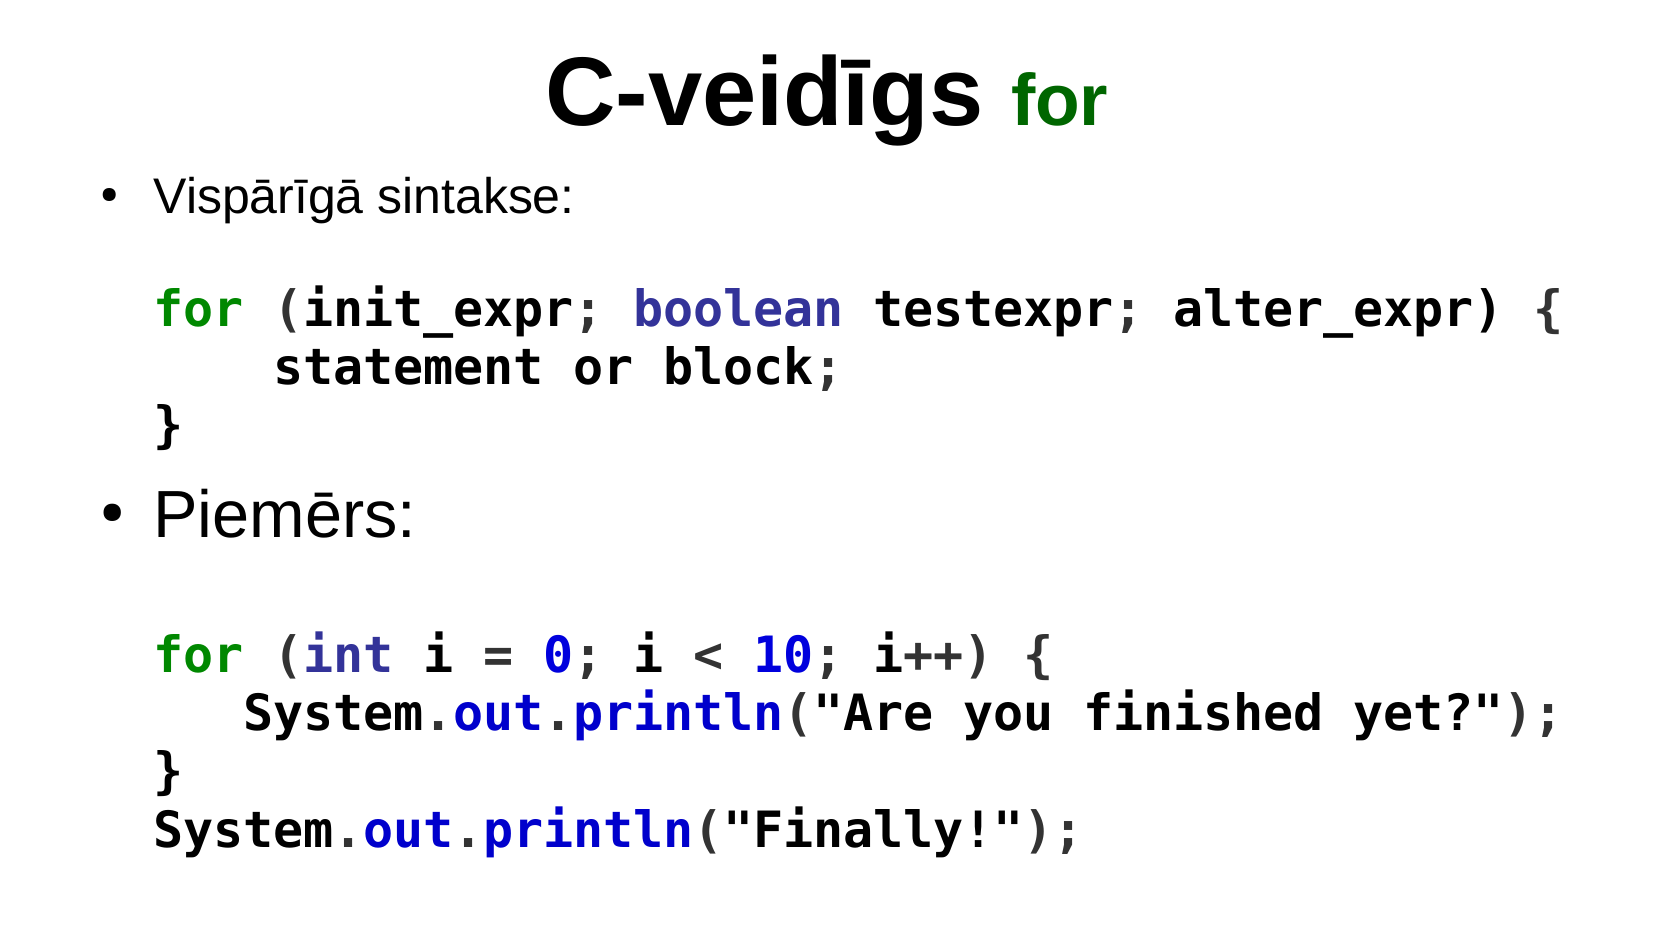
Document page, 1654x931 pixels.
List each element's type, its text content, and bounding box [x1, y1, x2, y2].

title C-veidīgs for [82, 37, 1571, 147]
list Vispārīgā sintakse: for (init_expr; boolean testexpr; alter_expr) { statement or block; } Piemērs: for (int i = 0; i < 10; i++) { System.out.println("Are you finished yet?"); } System.out.println("Finally!"); [82, 168, 1595, 860]
